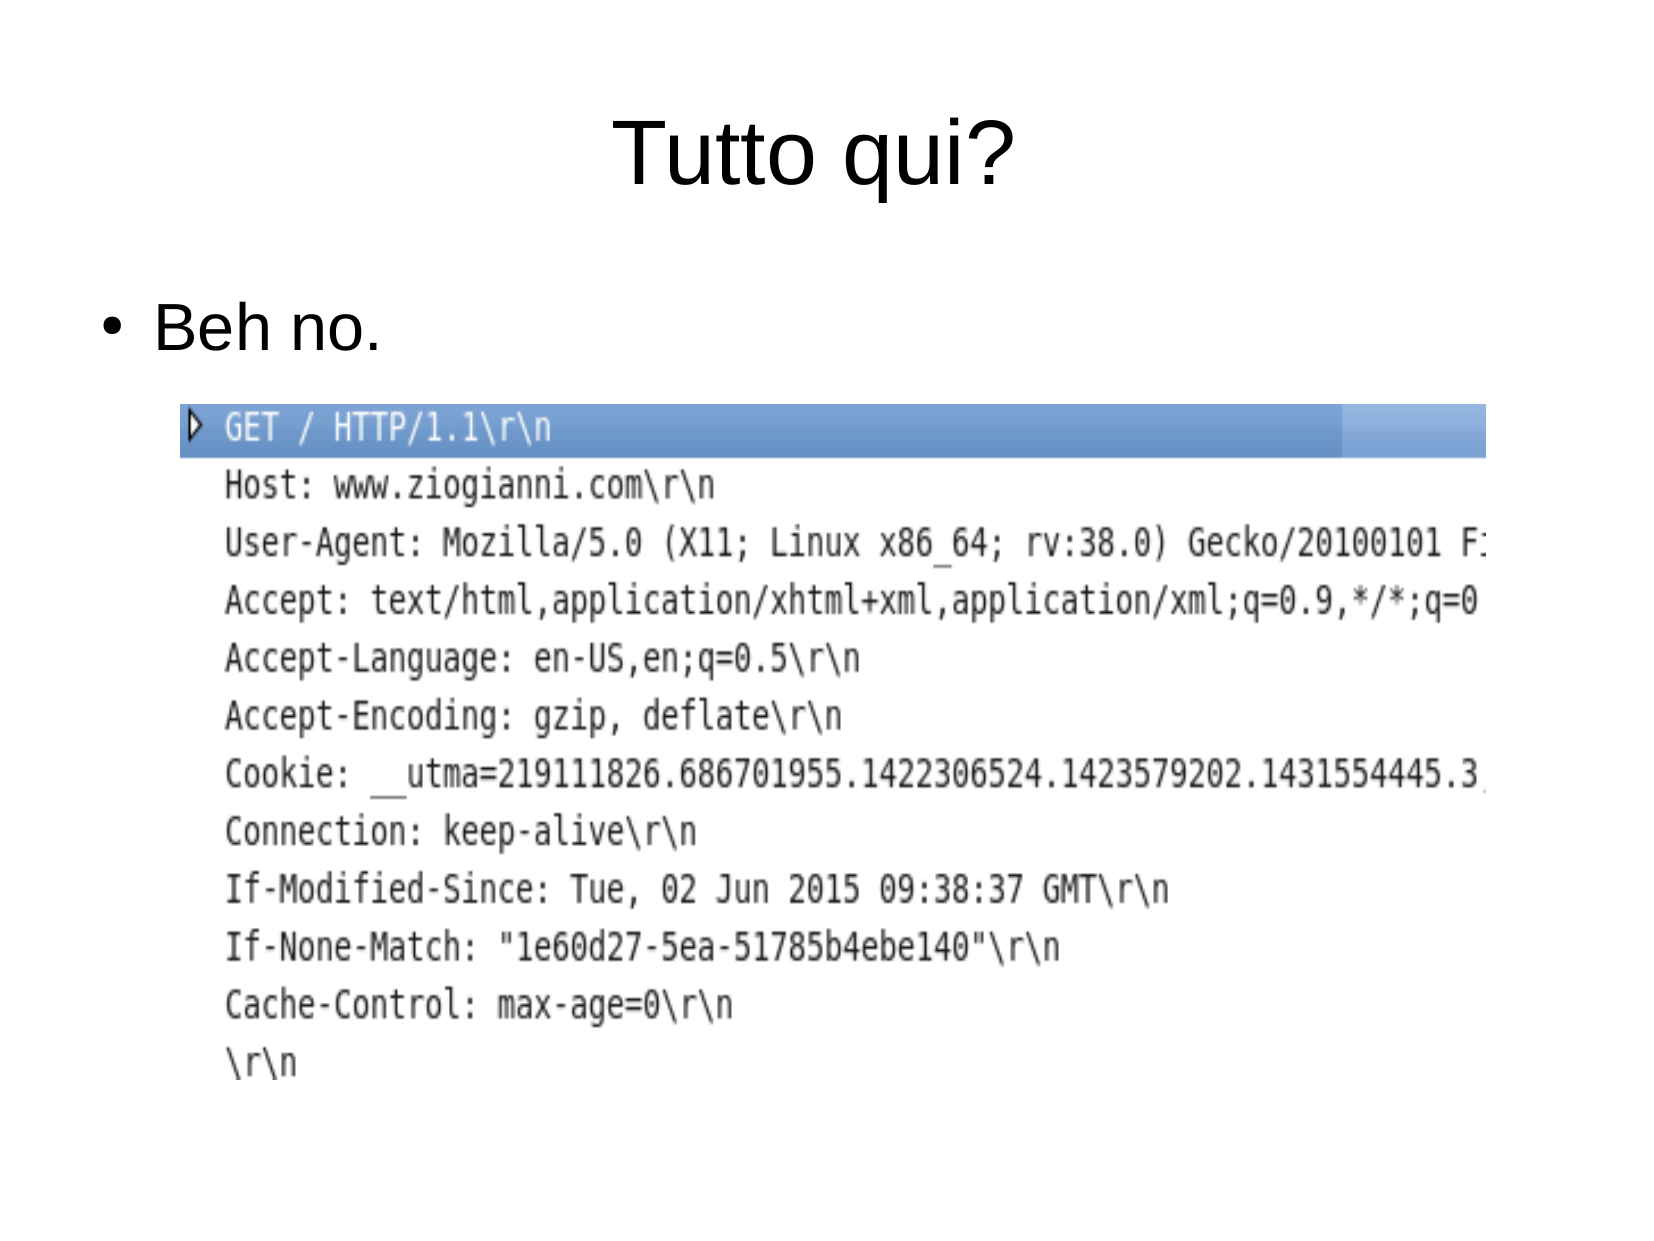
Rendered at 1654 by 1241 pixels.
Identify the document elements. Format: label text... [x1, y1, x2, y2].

title Tutto qui? [82, 49, 1571, 257]
list Beh no. [82, 290, 1571, 1010]
picture [180, 404, 1486, 1081]
